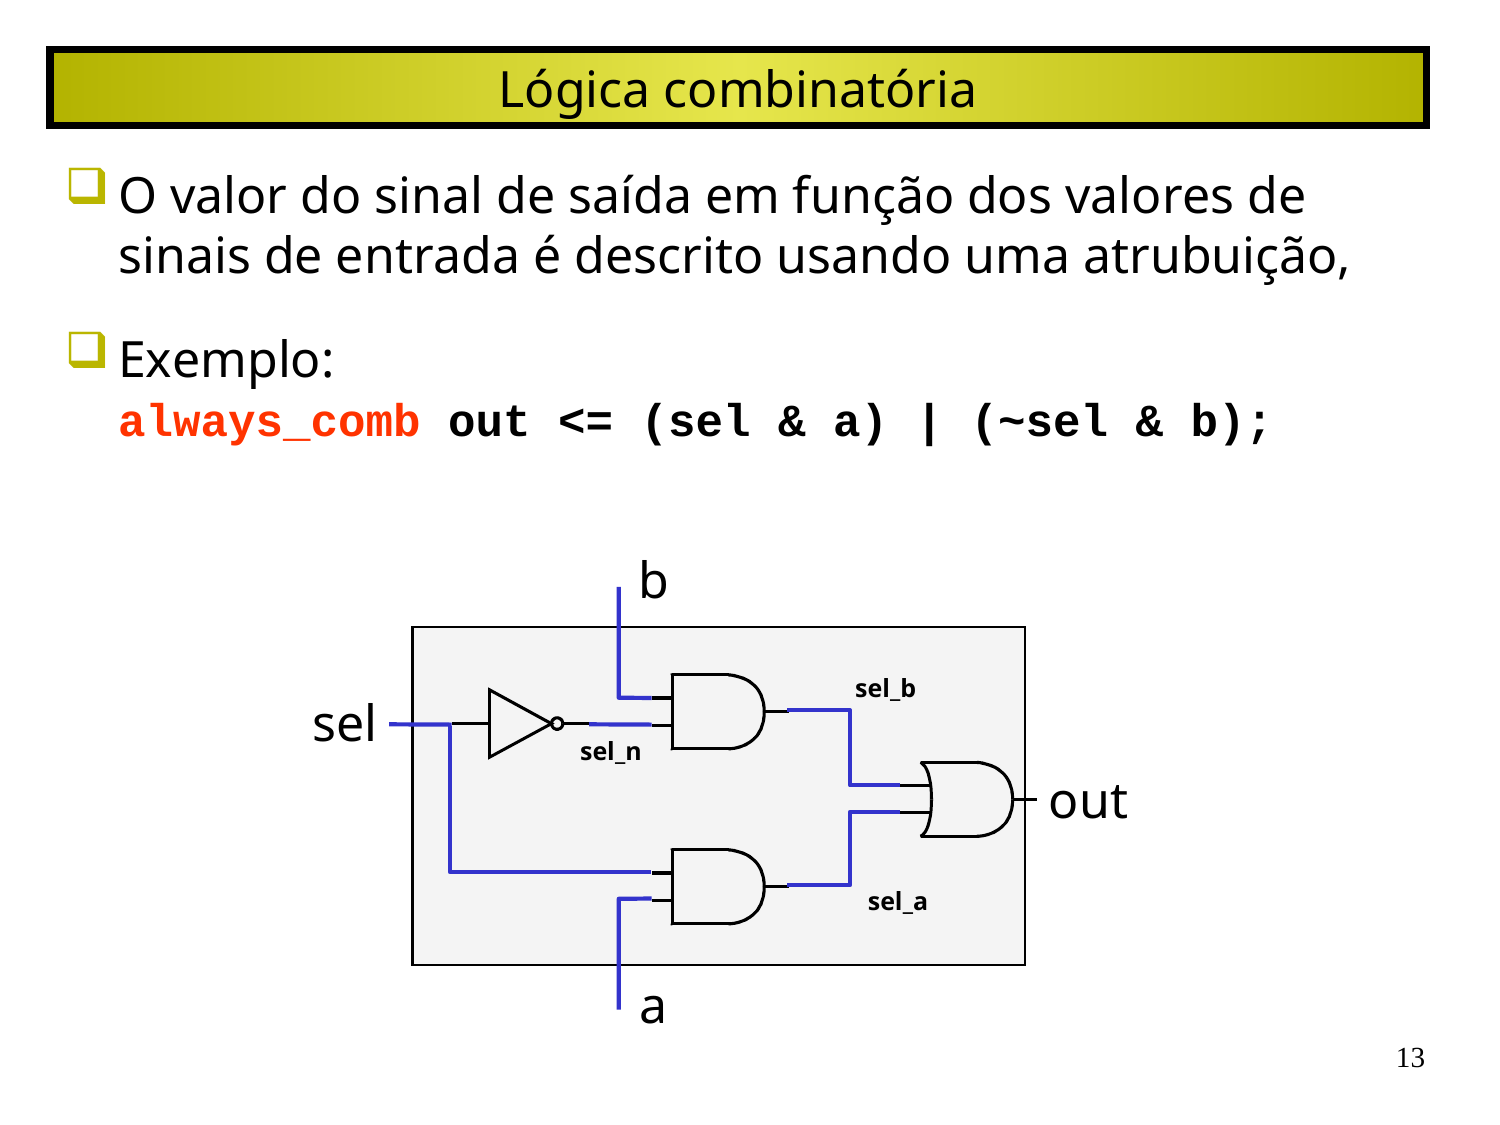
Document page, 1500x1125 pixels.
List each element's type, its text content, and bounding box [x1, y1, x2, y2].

text_box [412, 727, 650, 965]
picture [650, 846, 792, 926]
list O valor do sinal de saída em função dos valores de sinais de entrada é descrito usando uma atrubuição, Exemplo: always_comb out <= (sel & a) | (~sel & b); [49, 124, 1427, 538]
text_box sel_a [853, 877, 944, 924]
picture [898, 758, 1041, 838]
text_box b [623, 539, 685, 616]
text_box sel_b [840, 664, 932, 711]
text_box [452, 712, 898, 883]
text_box a [624, 964, 683, 1041]
text_box sel [297, 683, 393, 760]
text_box [621, 627, 1026, 783]
text_box [412, 627, 650, 722]
text_box [621, 814, 1026, 965]
text_box sel_n [565, 727, 657, 774]
picture [450, 686, 594, 760]
title Lógica combinatória [49, 49, 1427, 124]
picture [650, 671, 792, 751]
text_box out [1034, 760, 1144, 837]
